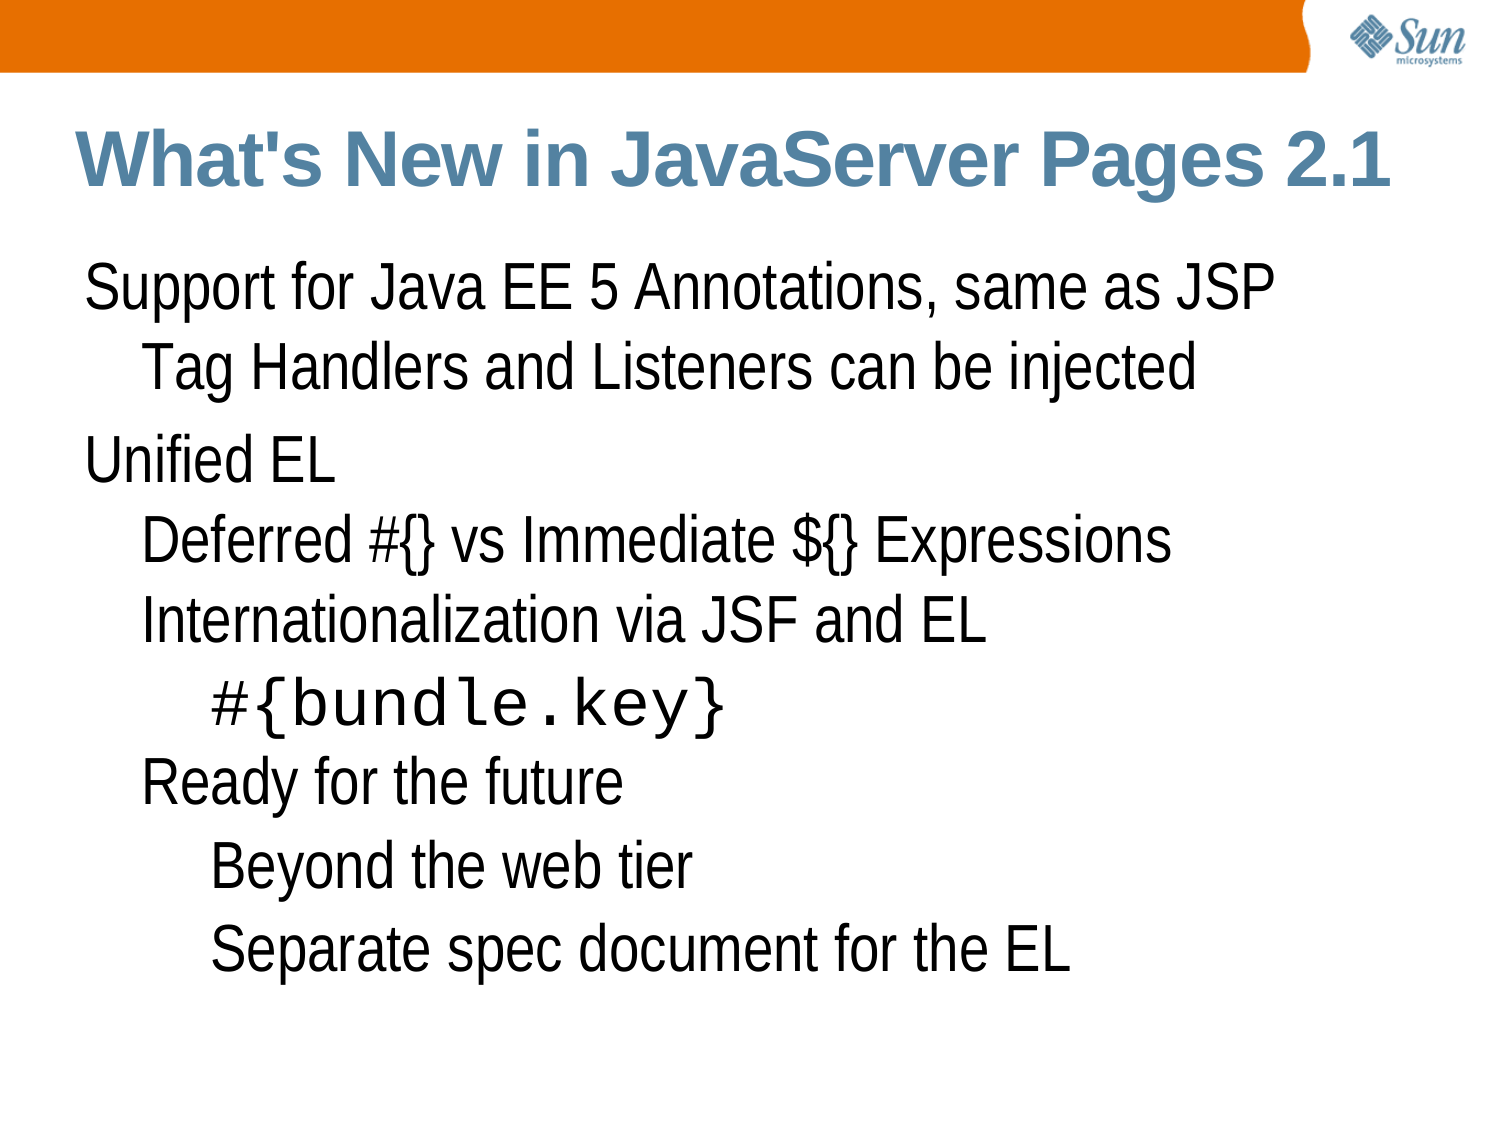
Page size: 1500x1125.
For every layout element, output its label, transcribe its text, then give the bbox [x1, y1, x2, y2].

list Support for Java EE 5 Annotations, same as JSP Tag Handlers and Listeners can be injected Unified EL Deferred #{} vs Immediate ${} Expressions Internationalization via JSF and EL #{bundle.key} Ready for the future Beyond the web tier Separate spec document for the EL [64, 257, 1402, 1017]
title What's New in JavaServer Pages 2.1 [75, 122, 1438, 228]
picture [0, 0, 1500, 75]
